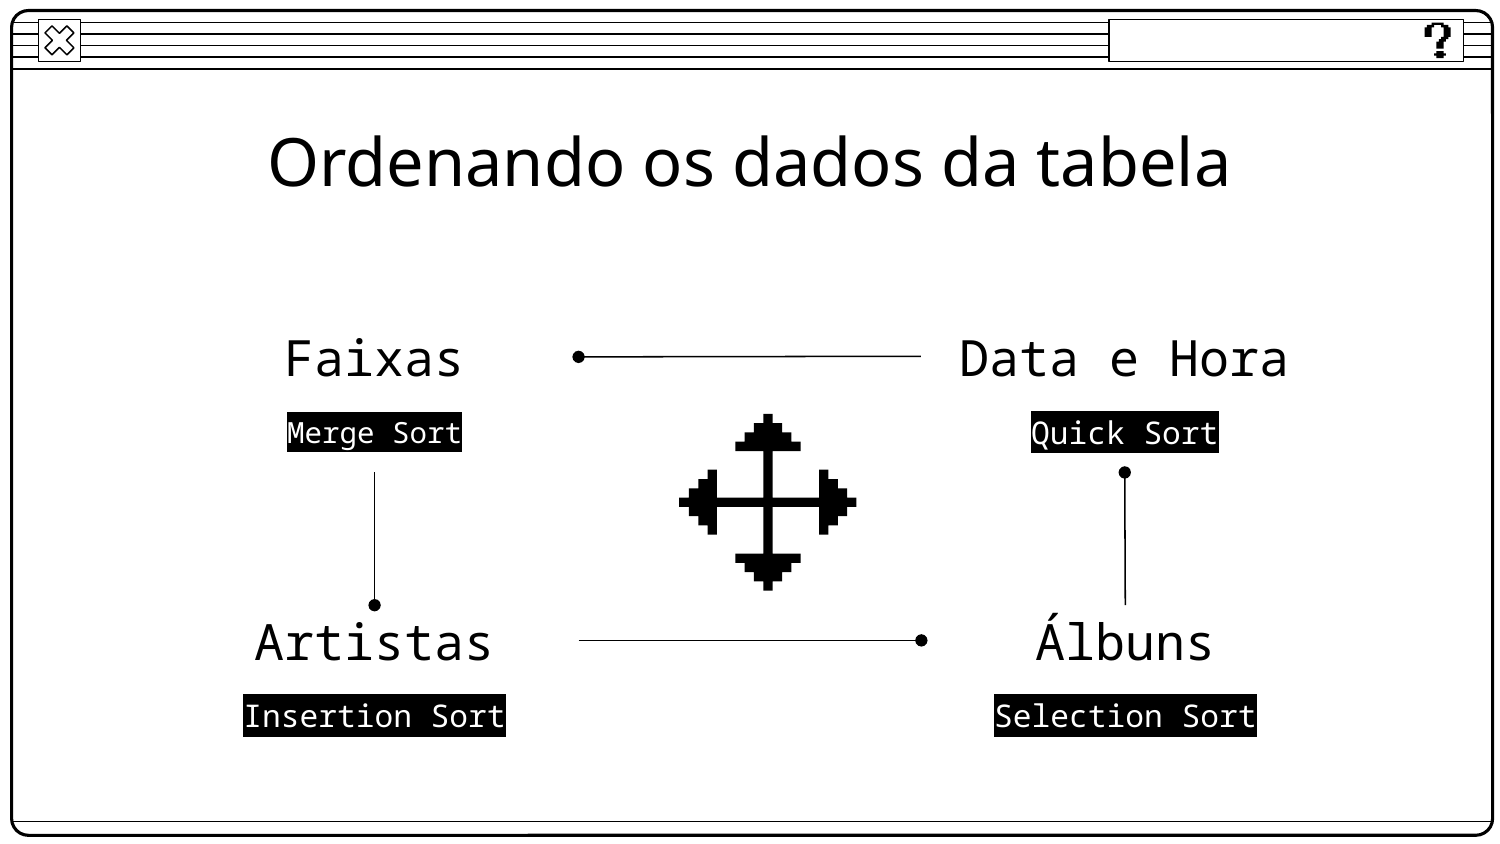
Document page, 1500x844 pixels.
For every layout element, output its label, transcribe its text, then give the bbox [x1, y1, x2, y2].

text_box [679, 413, 857, 591]
text_box Artistas [170, 605, 579, 674]
text_box Faixas [170, 321, 579, 390]
text_box Merge Sort [170, 390, 579, 473]
text_box Insertion Sort [170, 674, 579, 756]
text_box Álbuns [921, 605, 1330, 676]
text_box Selection Sort [921, 676, 1330, 756]
title Ordenando os dados da tabela [59, 112, 1441, 207]
text_box Quick Sort [920, 392, 1329, 473]
text_box Data e Hora [920, 321, 1329, 392]
